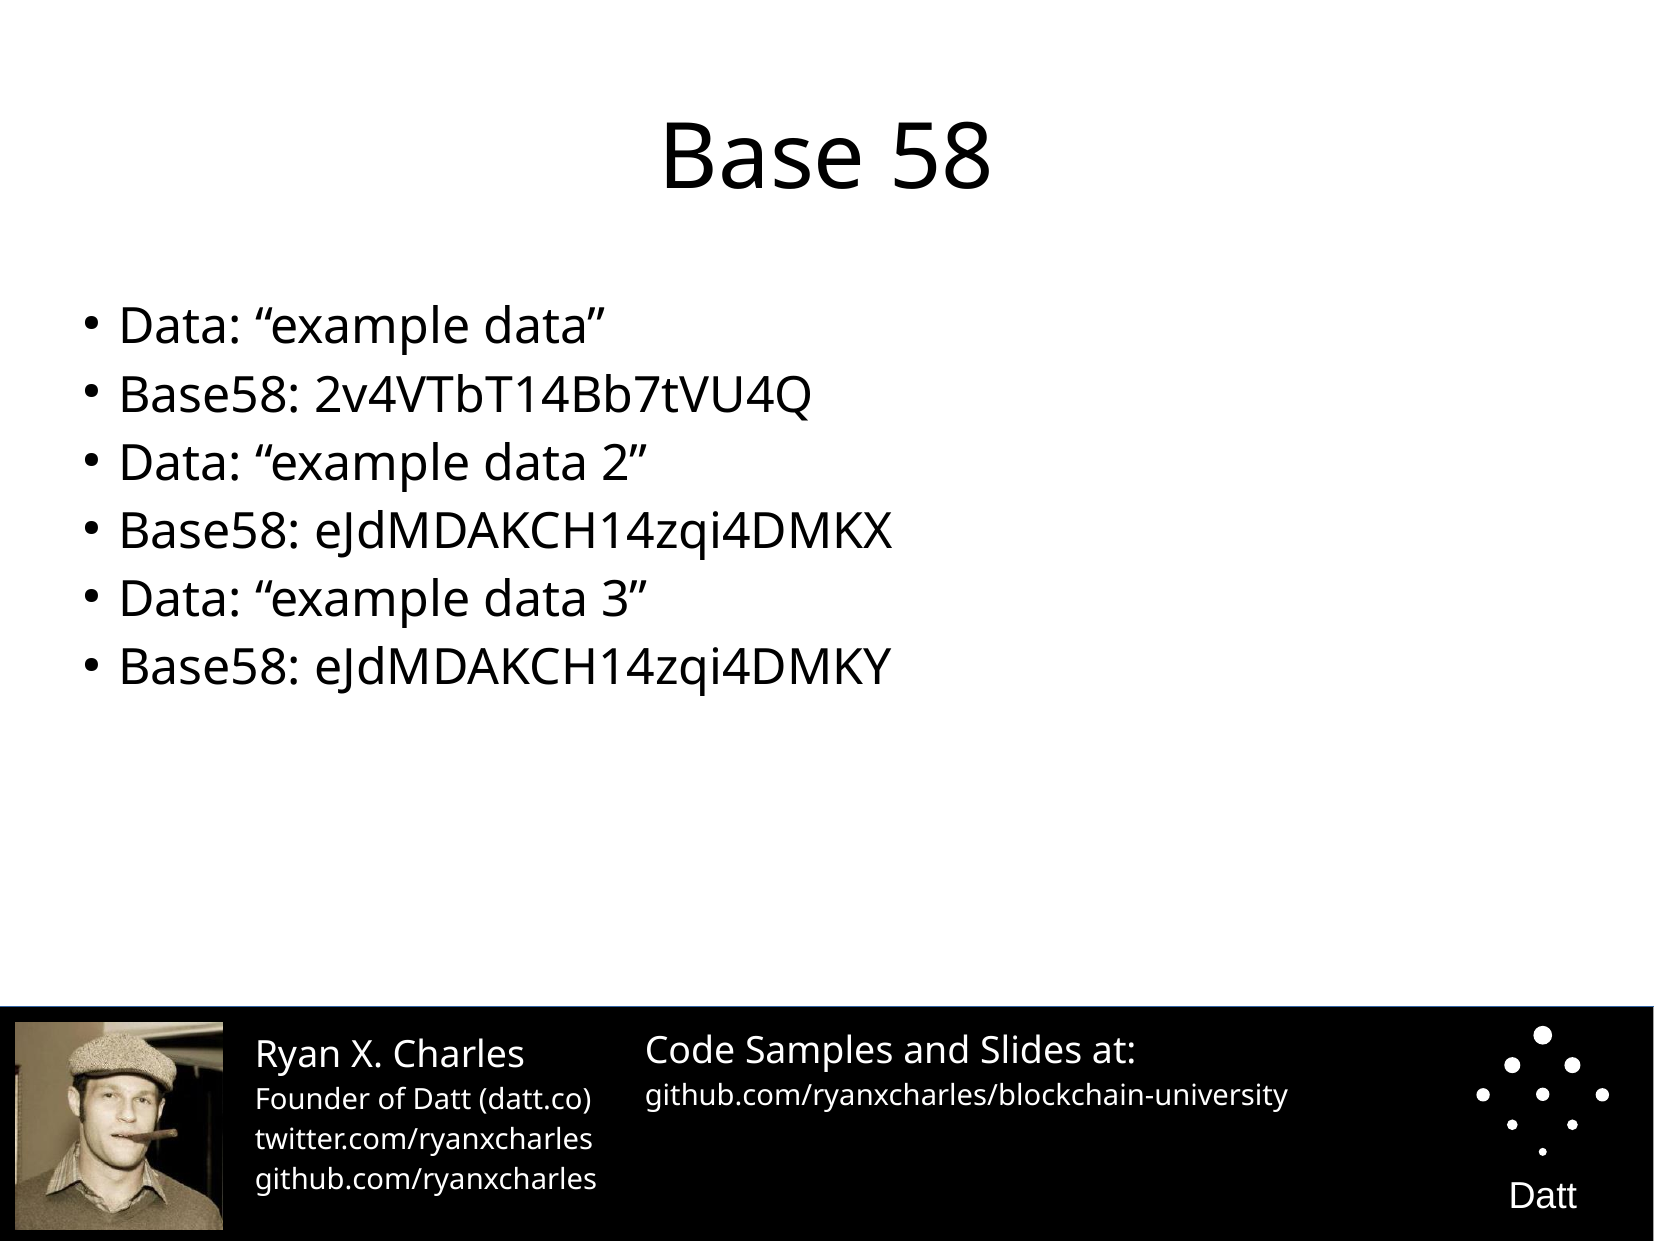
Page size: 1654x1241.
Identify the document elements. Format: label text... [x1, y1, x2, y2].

title Base 58 [82, 49, 1571, 257]
text_box Datt [1452, 1167, 1633, 1241]
picture [1475, 1023, 1611, 1159]
text_box Data: “example data” Base58: 2v4VTbT14Bb7tVU4Q Data: “example data 2” Base58: eJdMDAKCH14zqi4DMKX Data: “example data 3” Base58: eJdMDAKCH14zqi4DMKY [82, 290, 1571, 1010]
text_box Ryan X. Charles Founder of Datt (datt.co) twitter.com/ryanxcharles github.com/ryanxcharles [240, 1020, 976, 1241]
picture [15, 1022, 223, 1231]
text_box Code Samples and Slides at: github.com/ryanxcharles/blockchain-university [630, 1015, 1403, 1156]
text_box [0, 1006, 1654, 1241]
